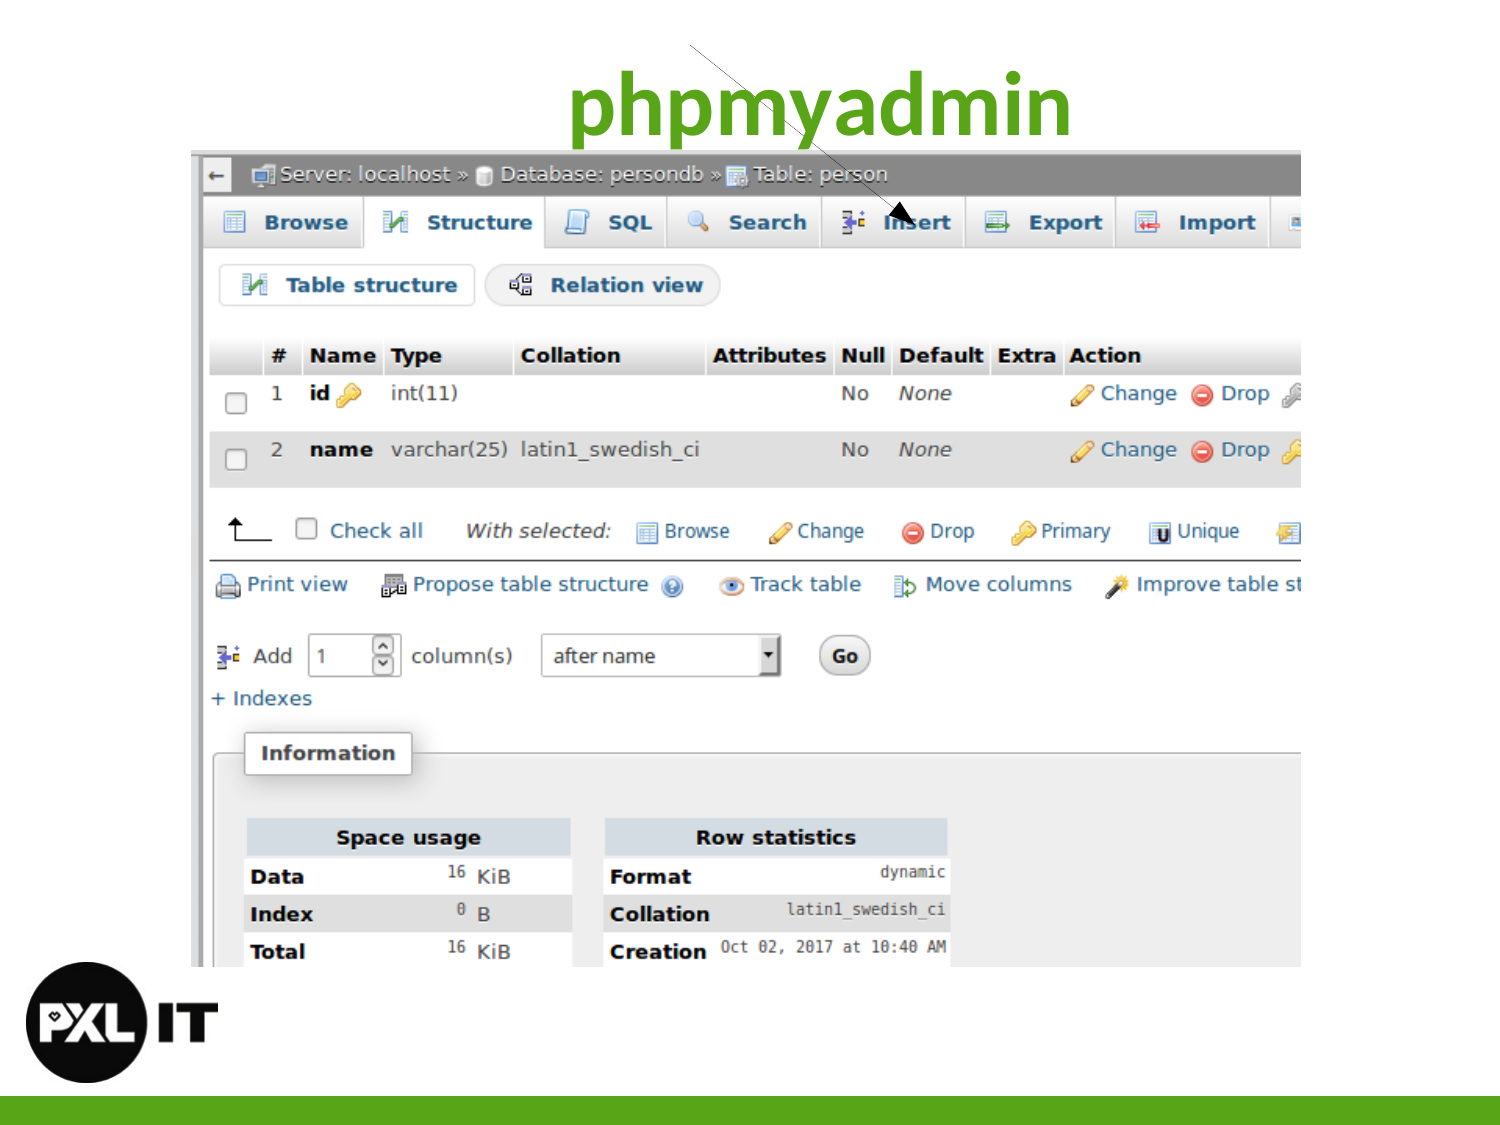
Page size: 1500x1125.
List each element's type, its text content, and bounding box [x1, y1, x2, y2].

picture [26, 150, 1301, 1083]
text_box phpmyadmin [201, 36, 1441, 162]
